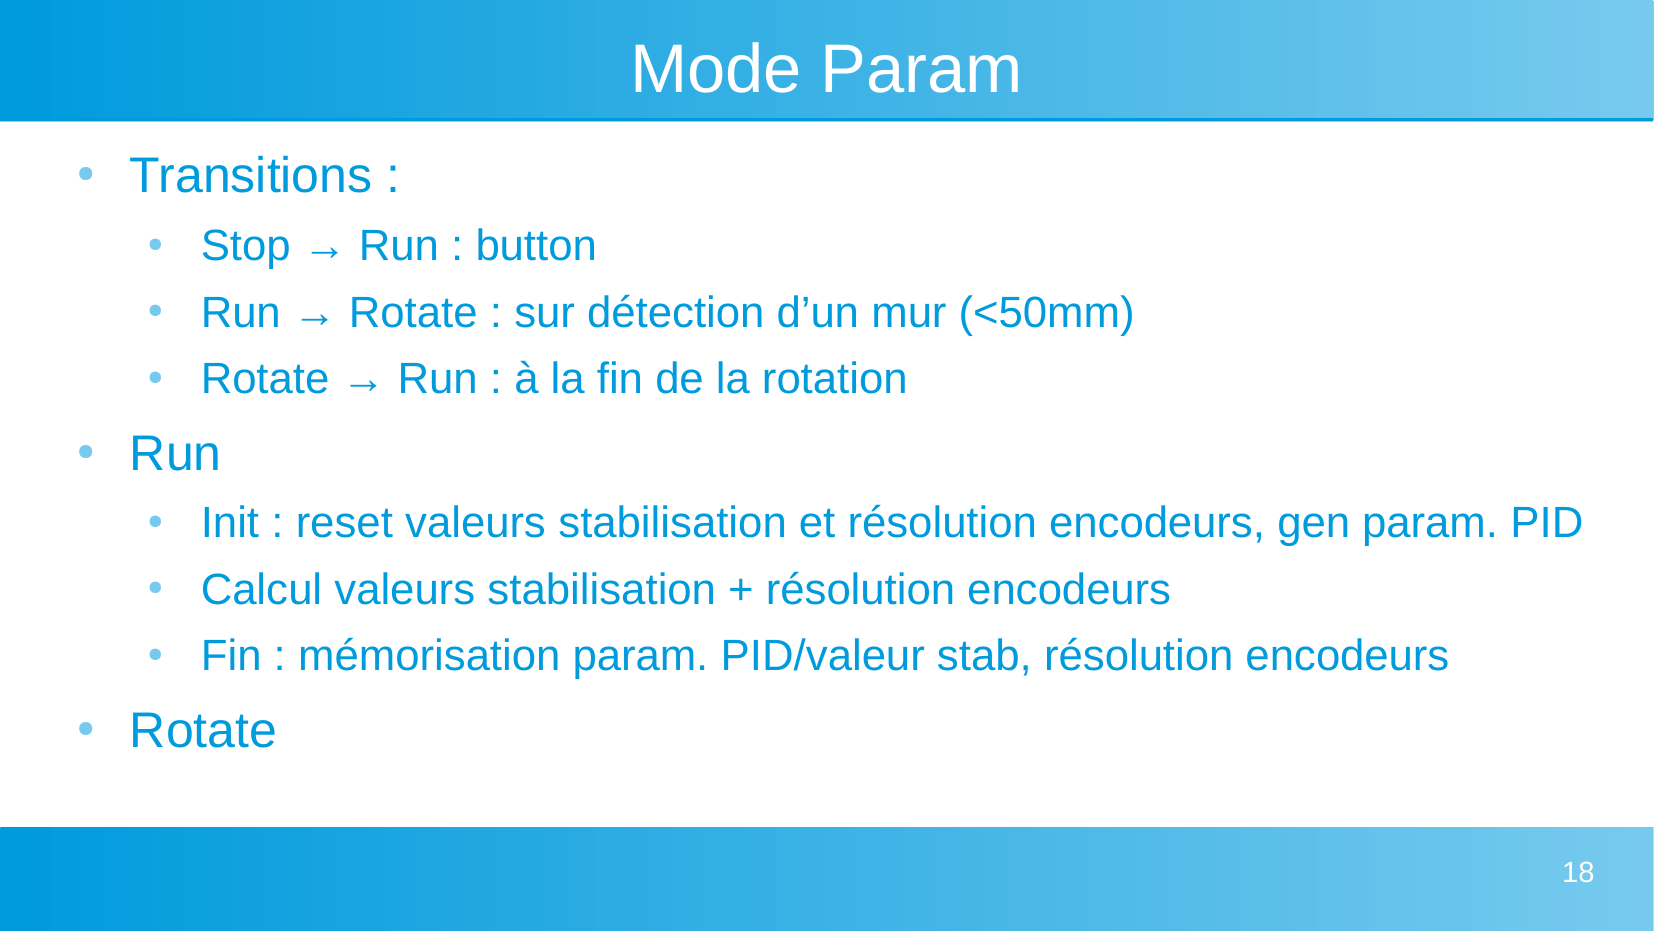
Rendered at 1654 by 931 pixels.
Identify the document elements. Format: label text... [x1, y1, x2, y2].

list Transitions : Stop → Run : button Run → Rotate : sur détection d’un mur (<50mm) Rotate → Run : à la fin de la rotation Run Init : reset valeurs stabilisation et résolution encodeurs, gen param. PID Calcul valeurs stabilisation + résolution encodeurs Fin : mémorisation param. PID/valeur stab, résolution encodeurs Rotate [59, 147, 1625, 798]
title Mode Param [59, 29, 1595, 108]
